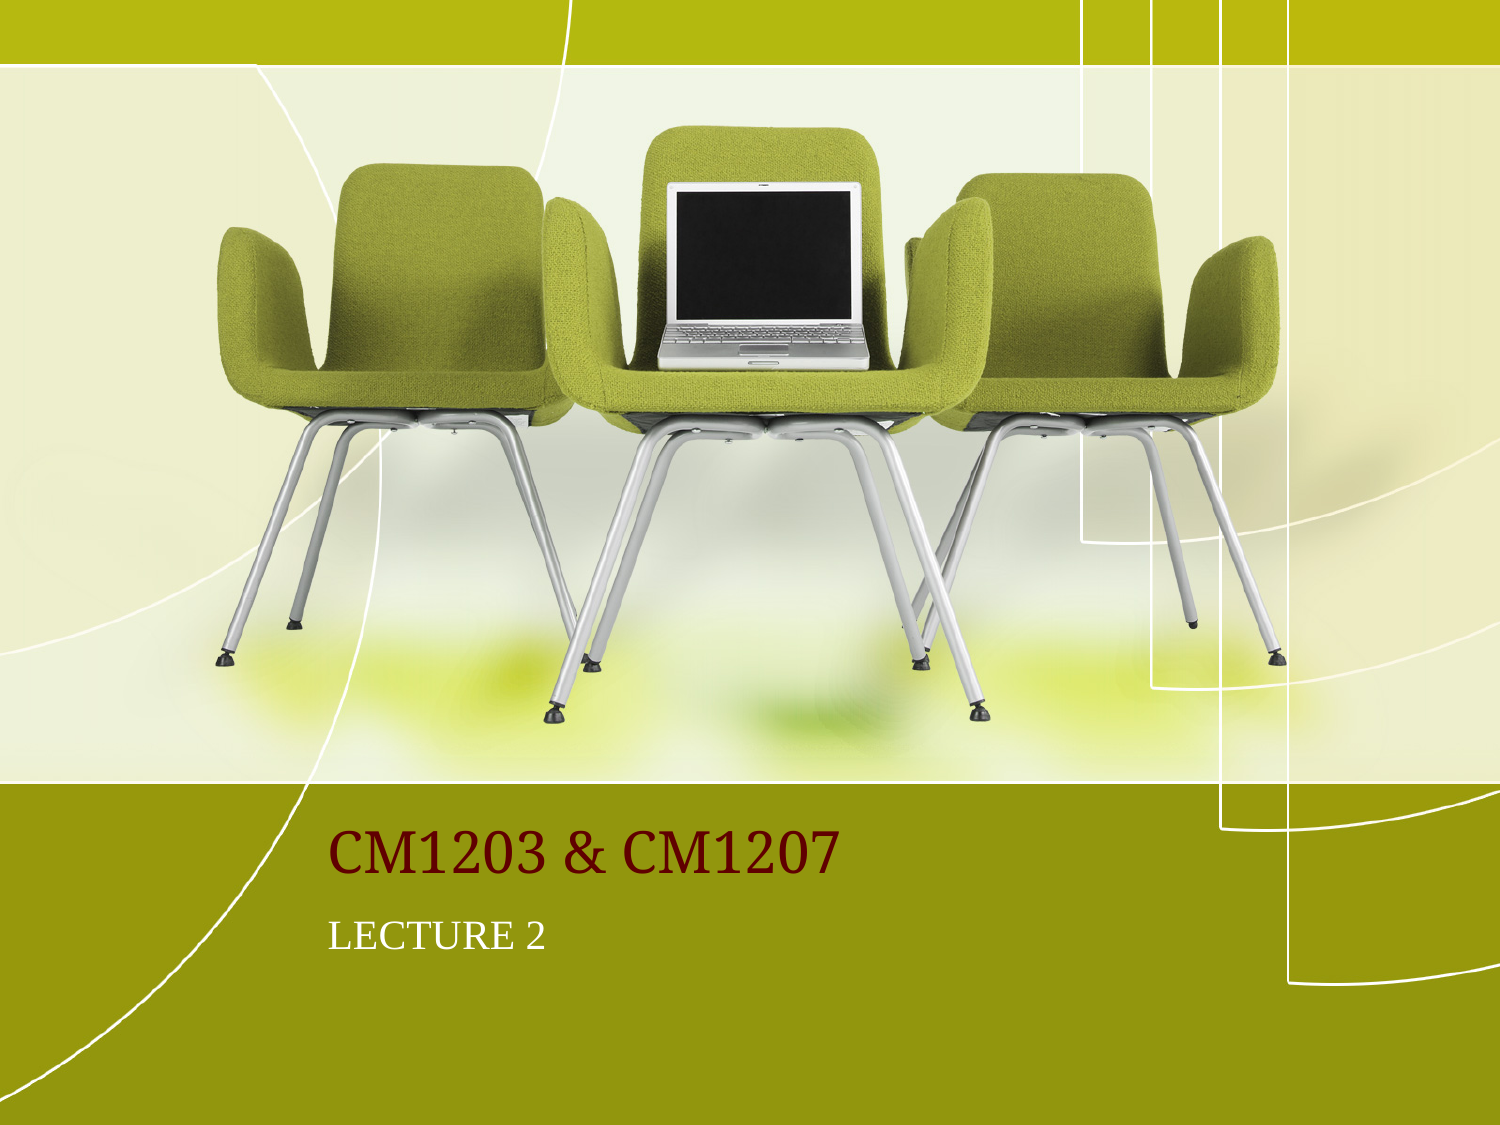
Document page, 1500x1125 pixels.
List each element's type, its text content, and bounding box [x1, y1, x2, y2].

subtitle LECTURE 2 [312, 900, 988, 1000]
title CM1203 & CM1207 [312, 787, 1175, 913]
picture [0, 0, 1500, 1125]
